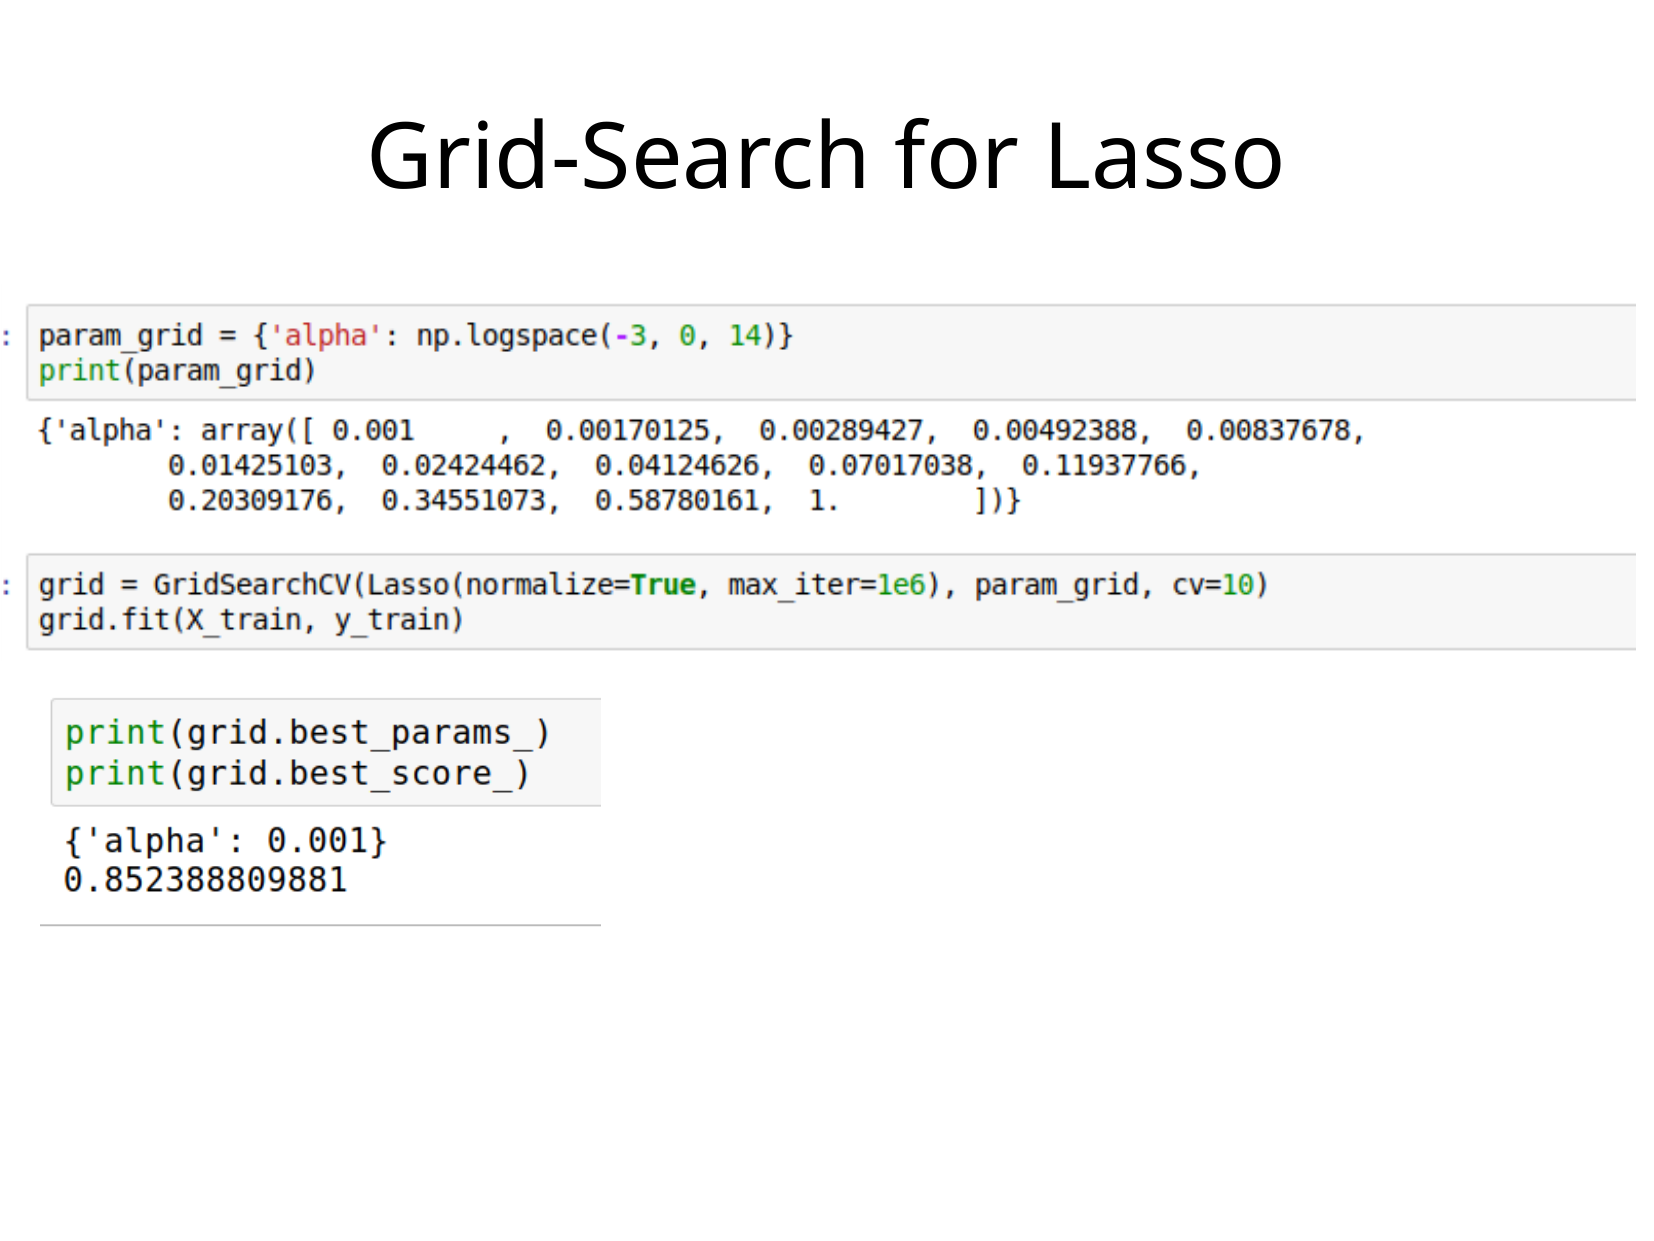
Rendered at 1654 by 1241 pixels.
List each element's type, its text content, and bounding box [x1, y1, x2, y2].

title Grid-Search for Lasso [82, 49, 1571, 257]
picture [40, 689, 601, 931]
picture [0, 284, 1636, 661]
